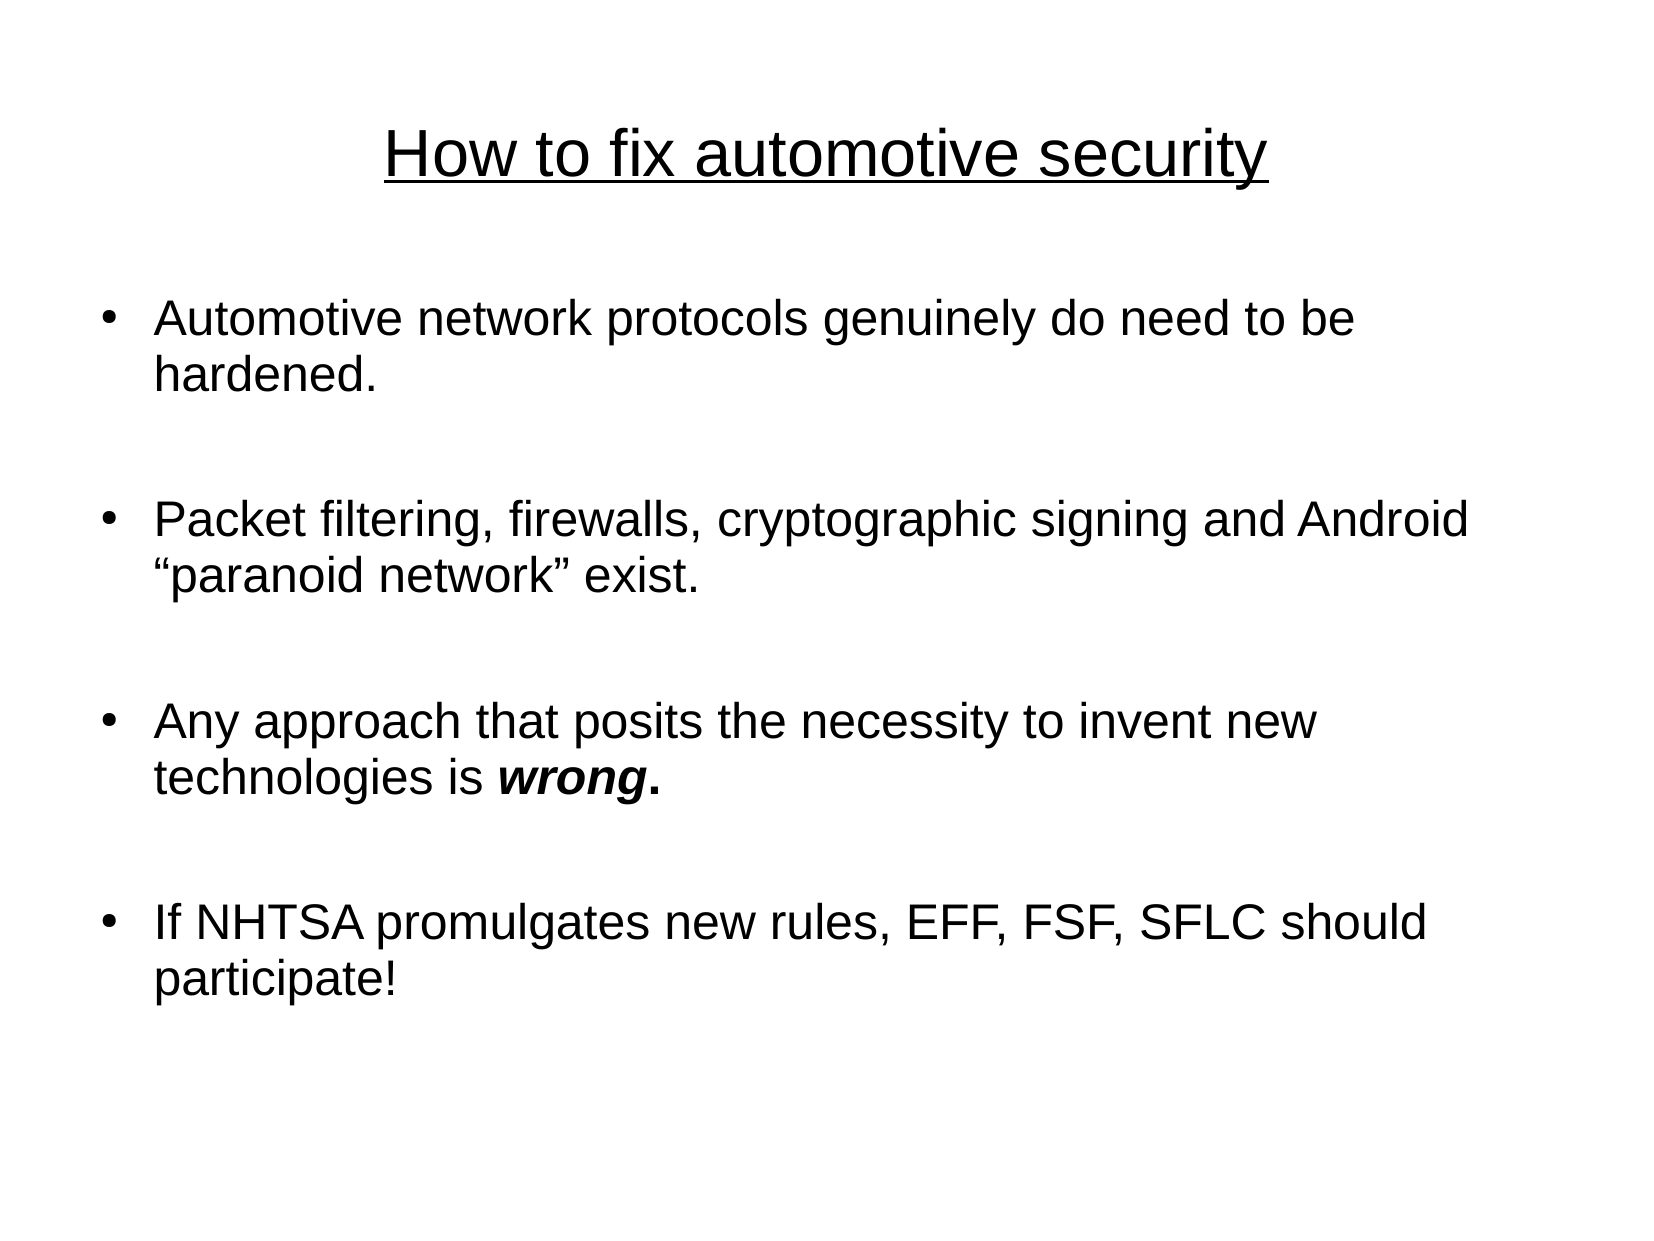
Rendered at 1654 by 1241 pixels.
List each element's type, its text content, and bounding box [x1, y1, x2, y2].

title How to fix automotive security [82, 49, 1571, 257]
list Automotive network protocols genuinely do need to be hardened. Packet filtering, firewalls, cryptographic signing and Android “paranoid network” exist. Any approach that posits the necessity to invent new technologies is wrong. If NHTSA promulgates new rules, EFF, FSF, SFLC should participate! [82, 290, 1571, 1109]
